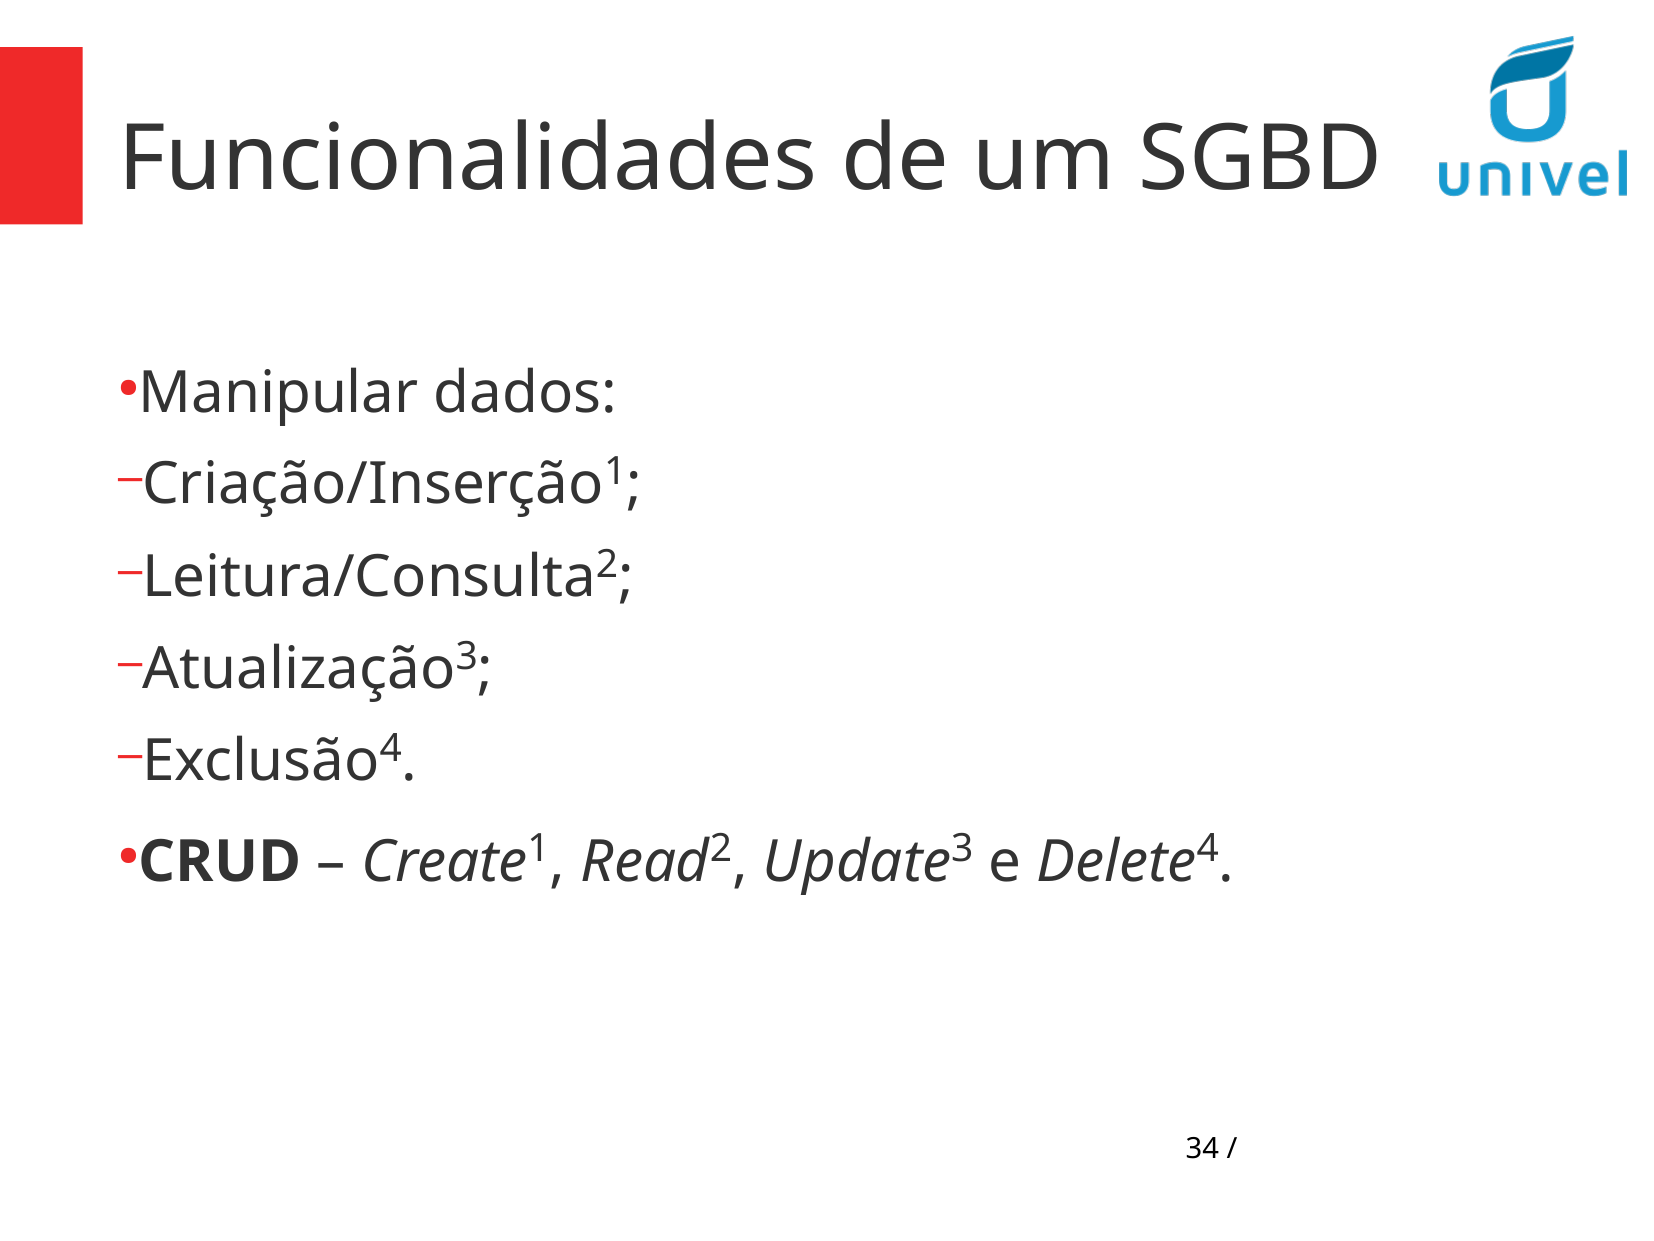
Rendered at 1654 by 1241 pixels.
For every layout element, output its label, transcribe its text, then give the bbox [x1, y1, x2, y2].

text_box / [1185, 1129, 1571, 1216]
title Funcionalidades de um SGBD [118, 27, 1571, 278]
list Manipular dados: Criação/Inserção1; Leitura/Consulta2; Atualização3; Exclusão4. CRUD – Create1, Read2, Update3 e Delete4. [118, 354, 1536, 1074]
